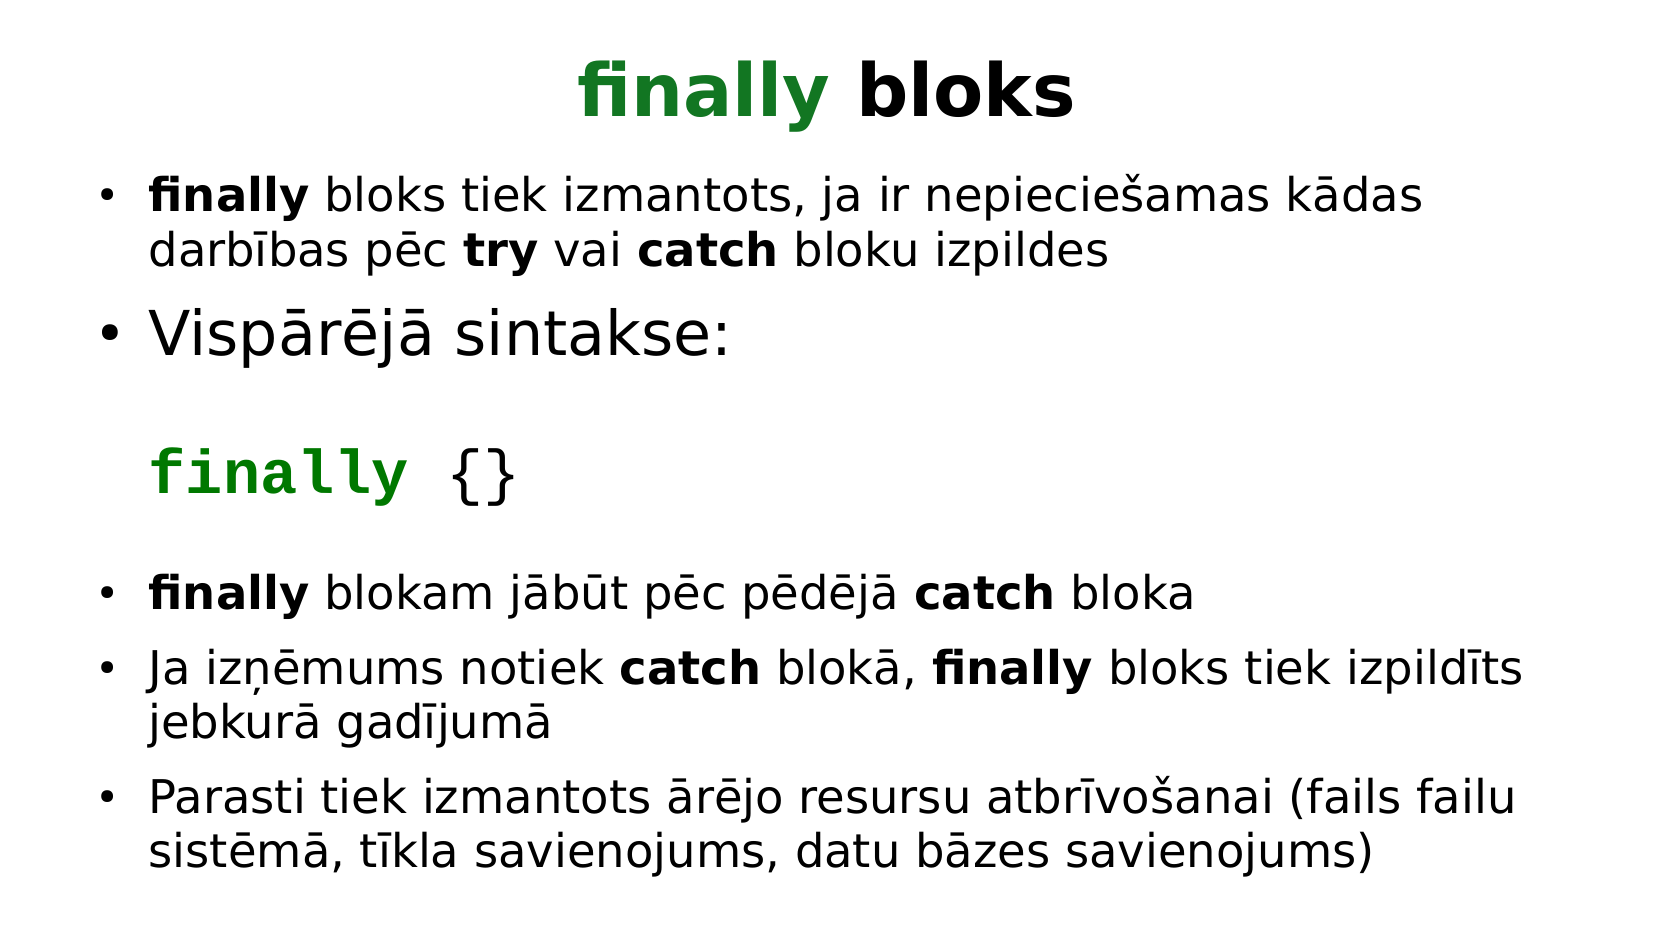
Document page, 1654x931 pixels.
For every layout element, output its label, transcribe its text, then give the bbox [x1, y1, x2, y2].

title finally bloks [82, 37, 1571, 147]
list finally bloks tiek izmantots, ja ir nepieciešamas kādas darbības pēc try vai catch bloku izpildes Vispārējā sintakse: finally {} finally blokam jābūt pēc pēdējā catch bloka Ja izņēmums notiek catch blokā, finally bloks tiek izpildīts jebkurā gadījumā Parasti tiek izmantots ārējo resursu atbrīvošanai (fails failu sistēmā, tīkla savienojums, datu bāzes savienojums) [82, 168, 1538, 889]
